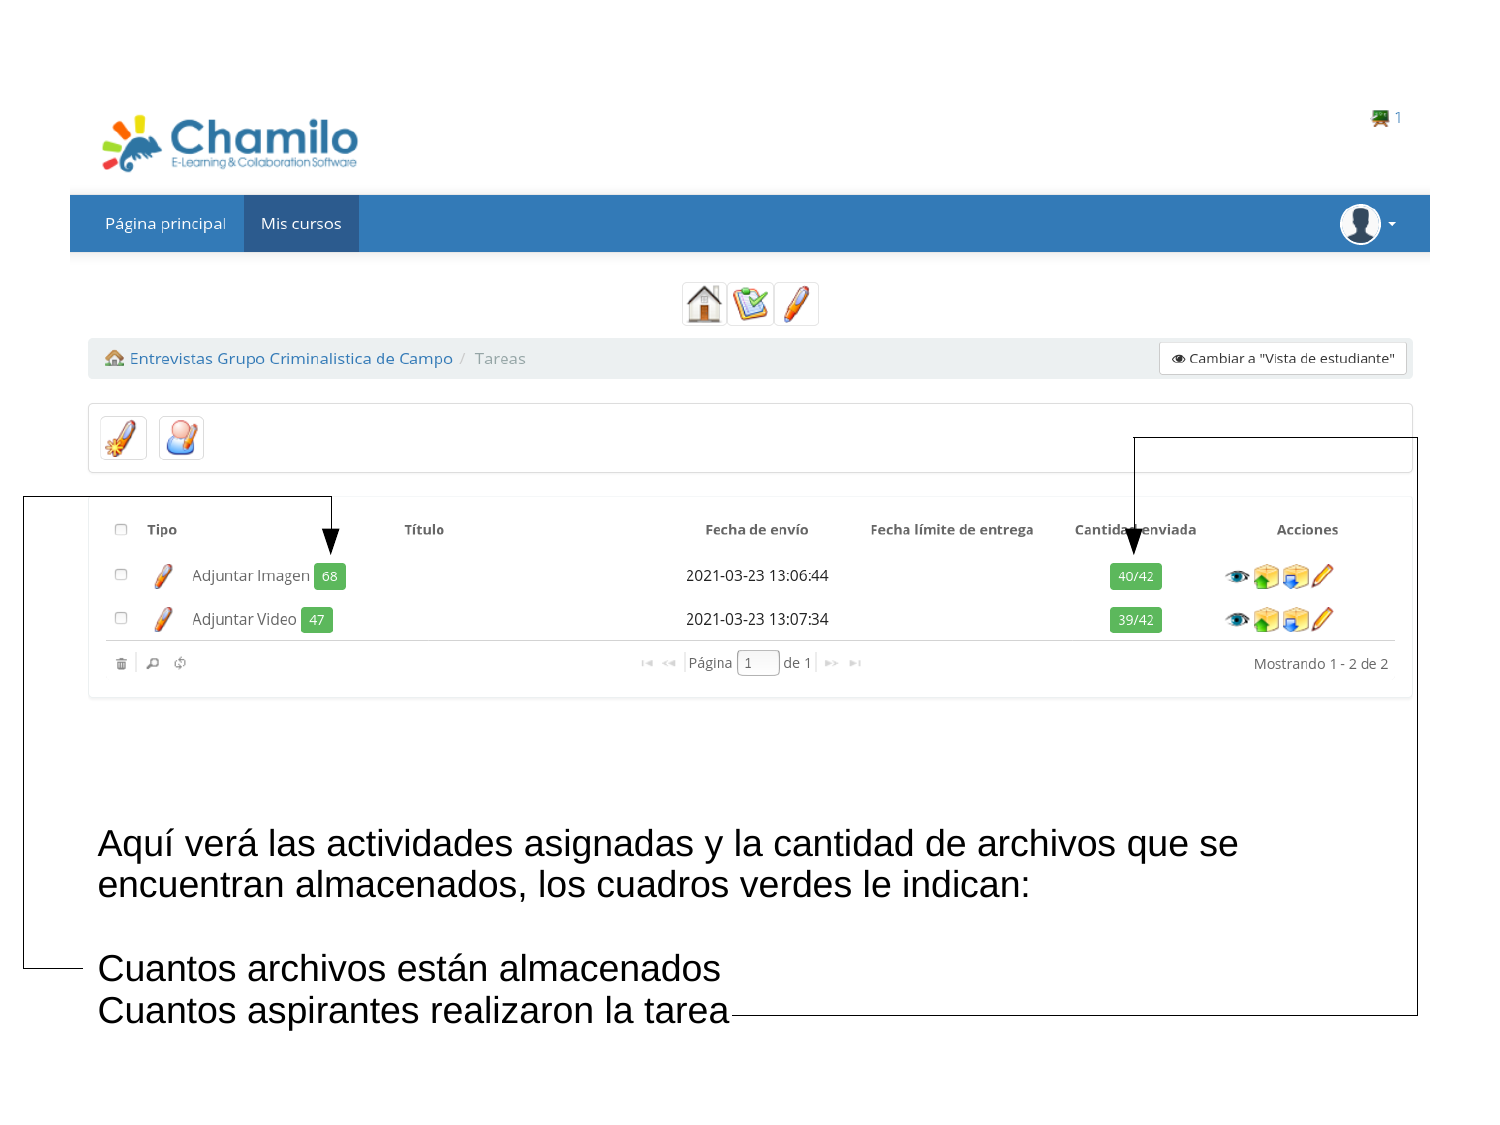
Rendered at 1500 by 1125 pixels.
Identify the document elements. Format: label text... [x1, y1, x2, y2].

text_box Aquí verá las actividades asignadas y la cantidad de archivos que se encuentran almacenados, los cuadros verdes le indican: Cuantos archivos están almacenados Cuantos aspirantes realizaron la tarea [82, 814, 1489, 1040]
picture [70, 93, 1430, 804]
